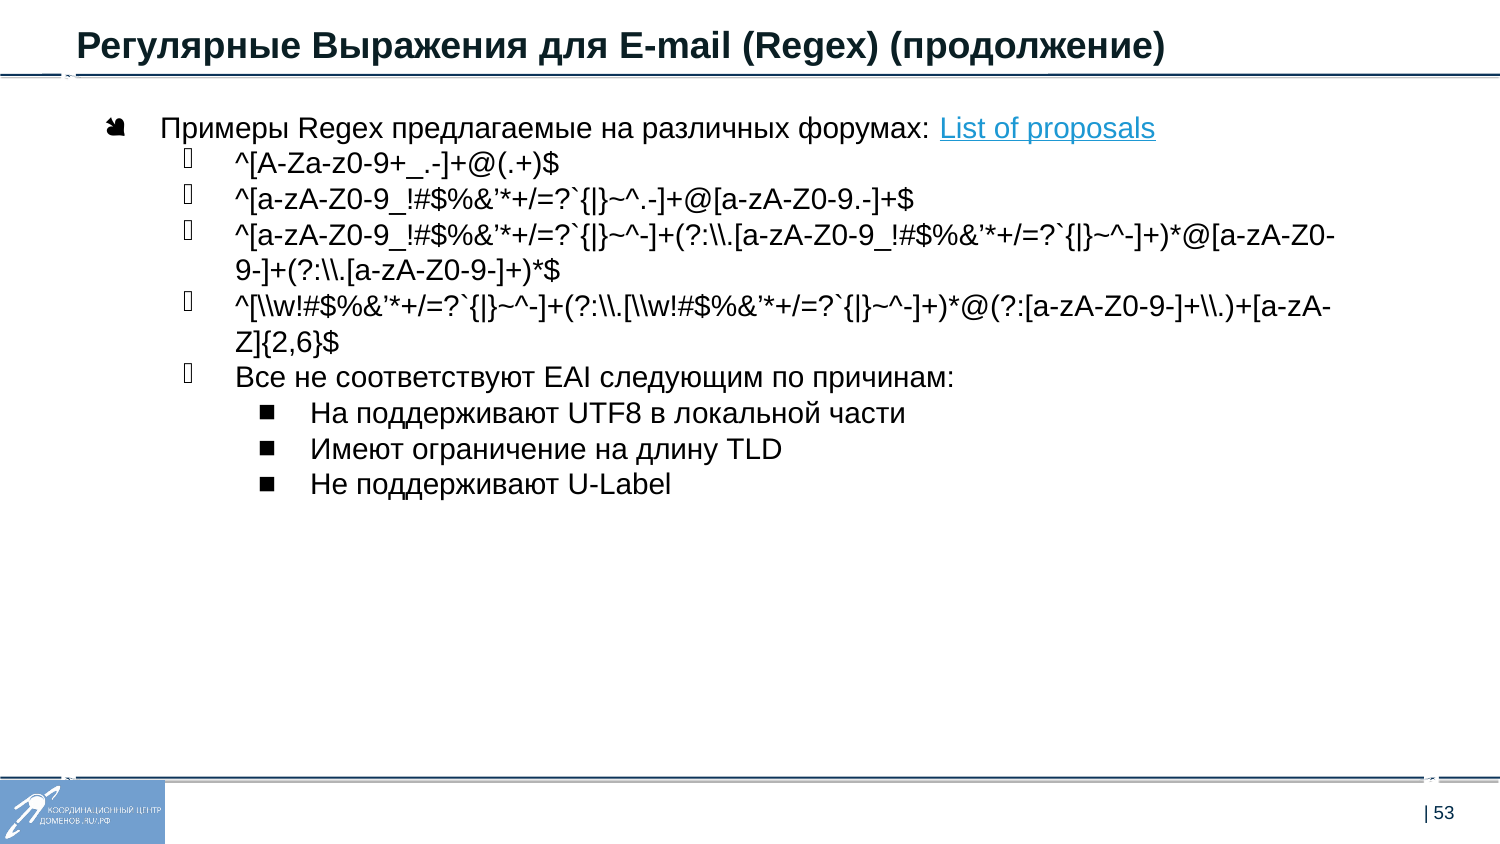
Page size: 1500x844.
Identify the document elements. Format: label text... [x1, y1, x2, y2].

picture [0, 779, 166, 844]
list Примеры Regex предлагаемые на различных форумах: List of proposals ^[A-Za-z0-9+_.-]+@(.+)$ ^[a-zA-Z0-9_!#$%&’*+/=?`{|}~^.-]+@[a-zA-Z0-9.-]+$ ^[a-zA-Z0-9_!#$%&’*+/=?`{|}~^-]+(?:\\.[a-zA-Z0-9_!#$%&’*+/=?`{|}~^-]+)*@[a-zA-Z0-9-]+(?:\\.[a-zA-Z0-9-]+)*$ ^[\\w!#$%&’*+/=?`{|}~^-]+(?:\\.[\\w!#$%&’*+/=?`{|}~^-]+)*@(?:[a-zA-Z0-9-]+\\.)+[a-zA-Z]{2,6}$ Все не соответствуют EAI следующим по причинам: На поддерживают UTF8 в локальной части Имеют ограничение на длину TLD Не поддерживают U-Label [70, 93, 1368, 656]
title Регулярные Выражения для E-mail (Regex) (продолжение) [61, 5, 1376, 62]
